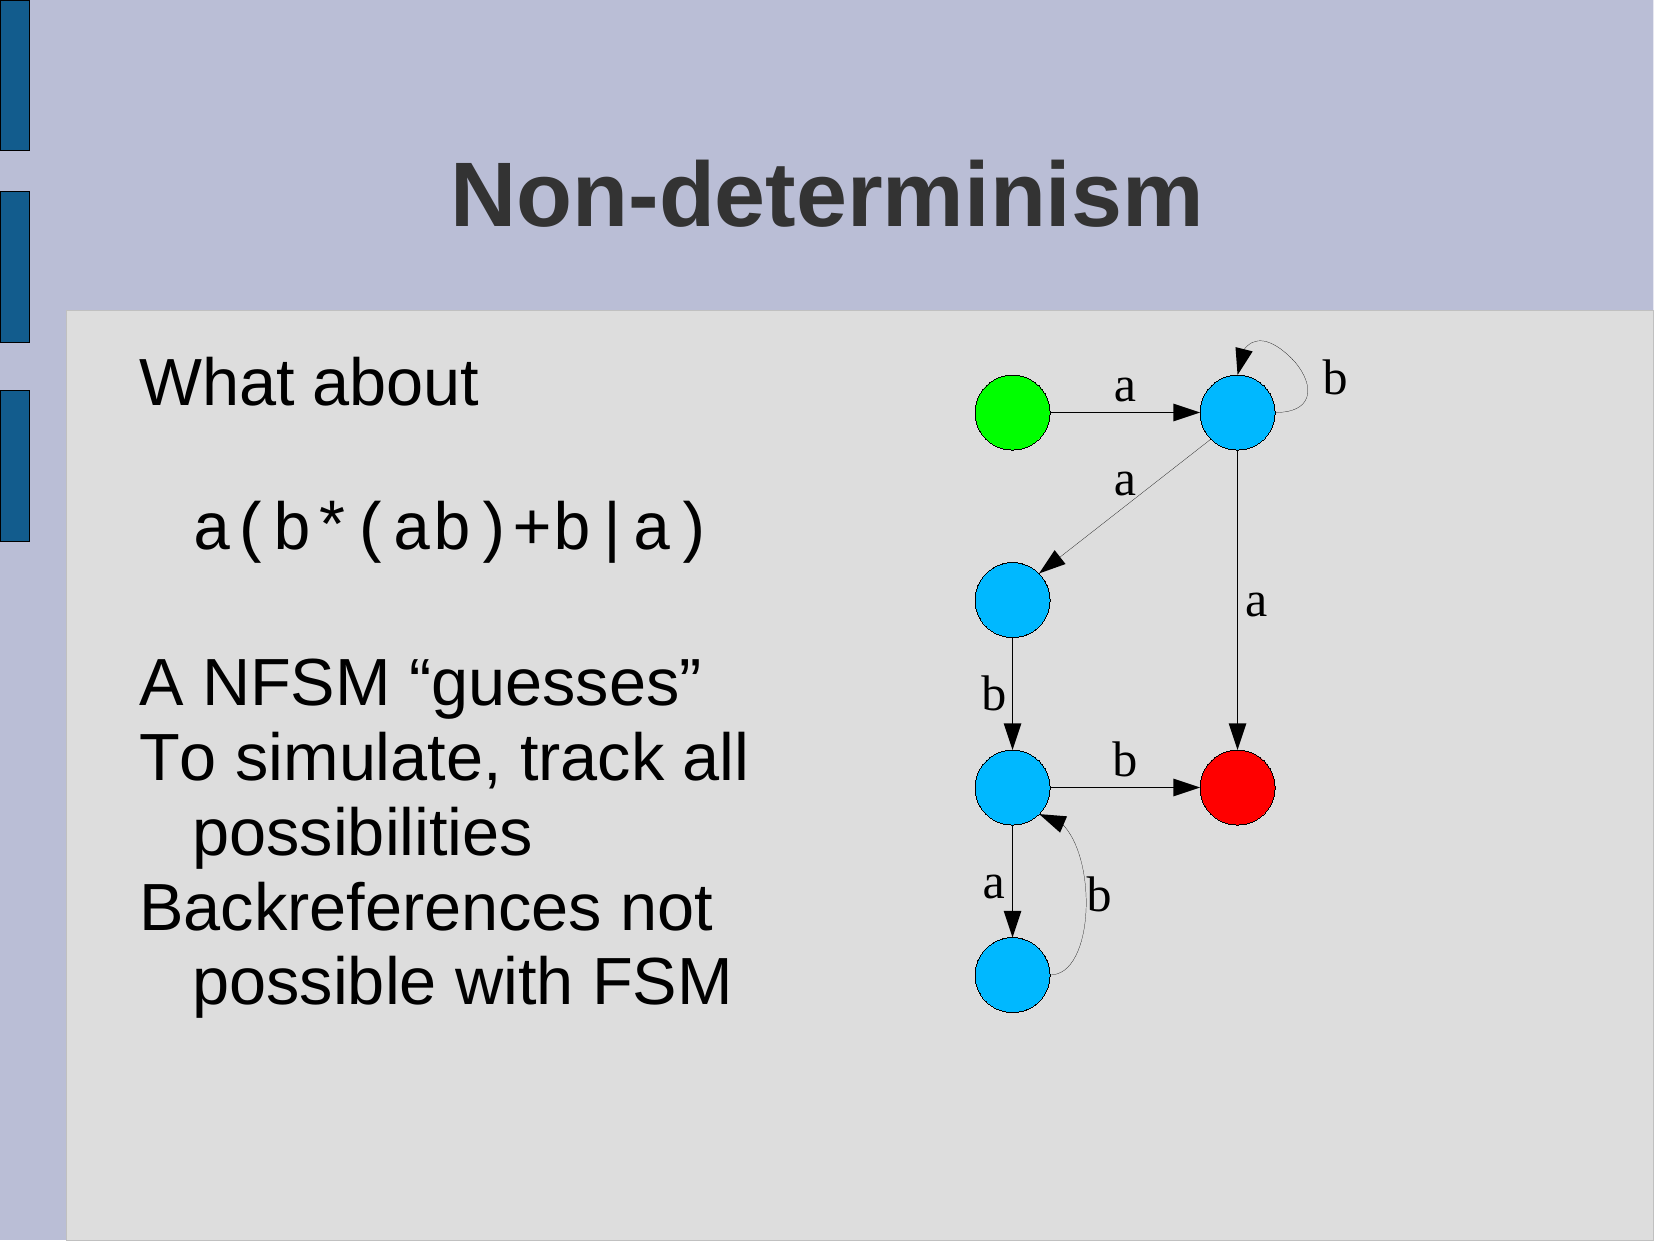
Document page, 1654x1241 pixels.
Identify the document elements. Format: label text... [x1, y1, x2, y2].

title Non-determinism [121, 91, 1534, 299]
text_box [975, 750, 1051, 826]
text_box [975, 937, 1051, 1013]
text_box [975, 562, 1051, 638]
list What about a(b*(ab)+b|a) A NFSM “guesses” To simulate, track all possibilities Backreferences not possible with FSM [121, 344, 811, 1127]
text_box [975, 375, 1051, 451]
text_box [1200, 375, 1276, 451]
text_box [1200, 750, 1276, 826]
